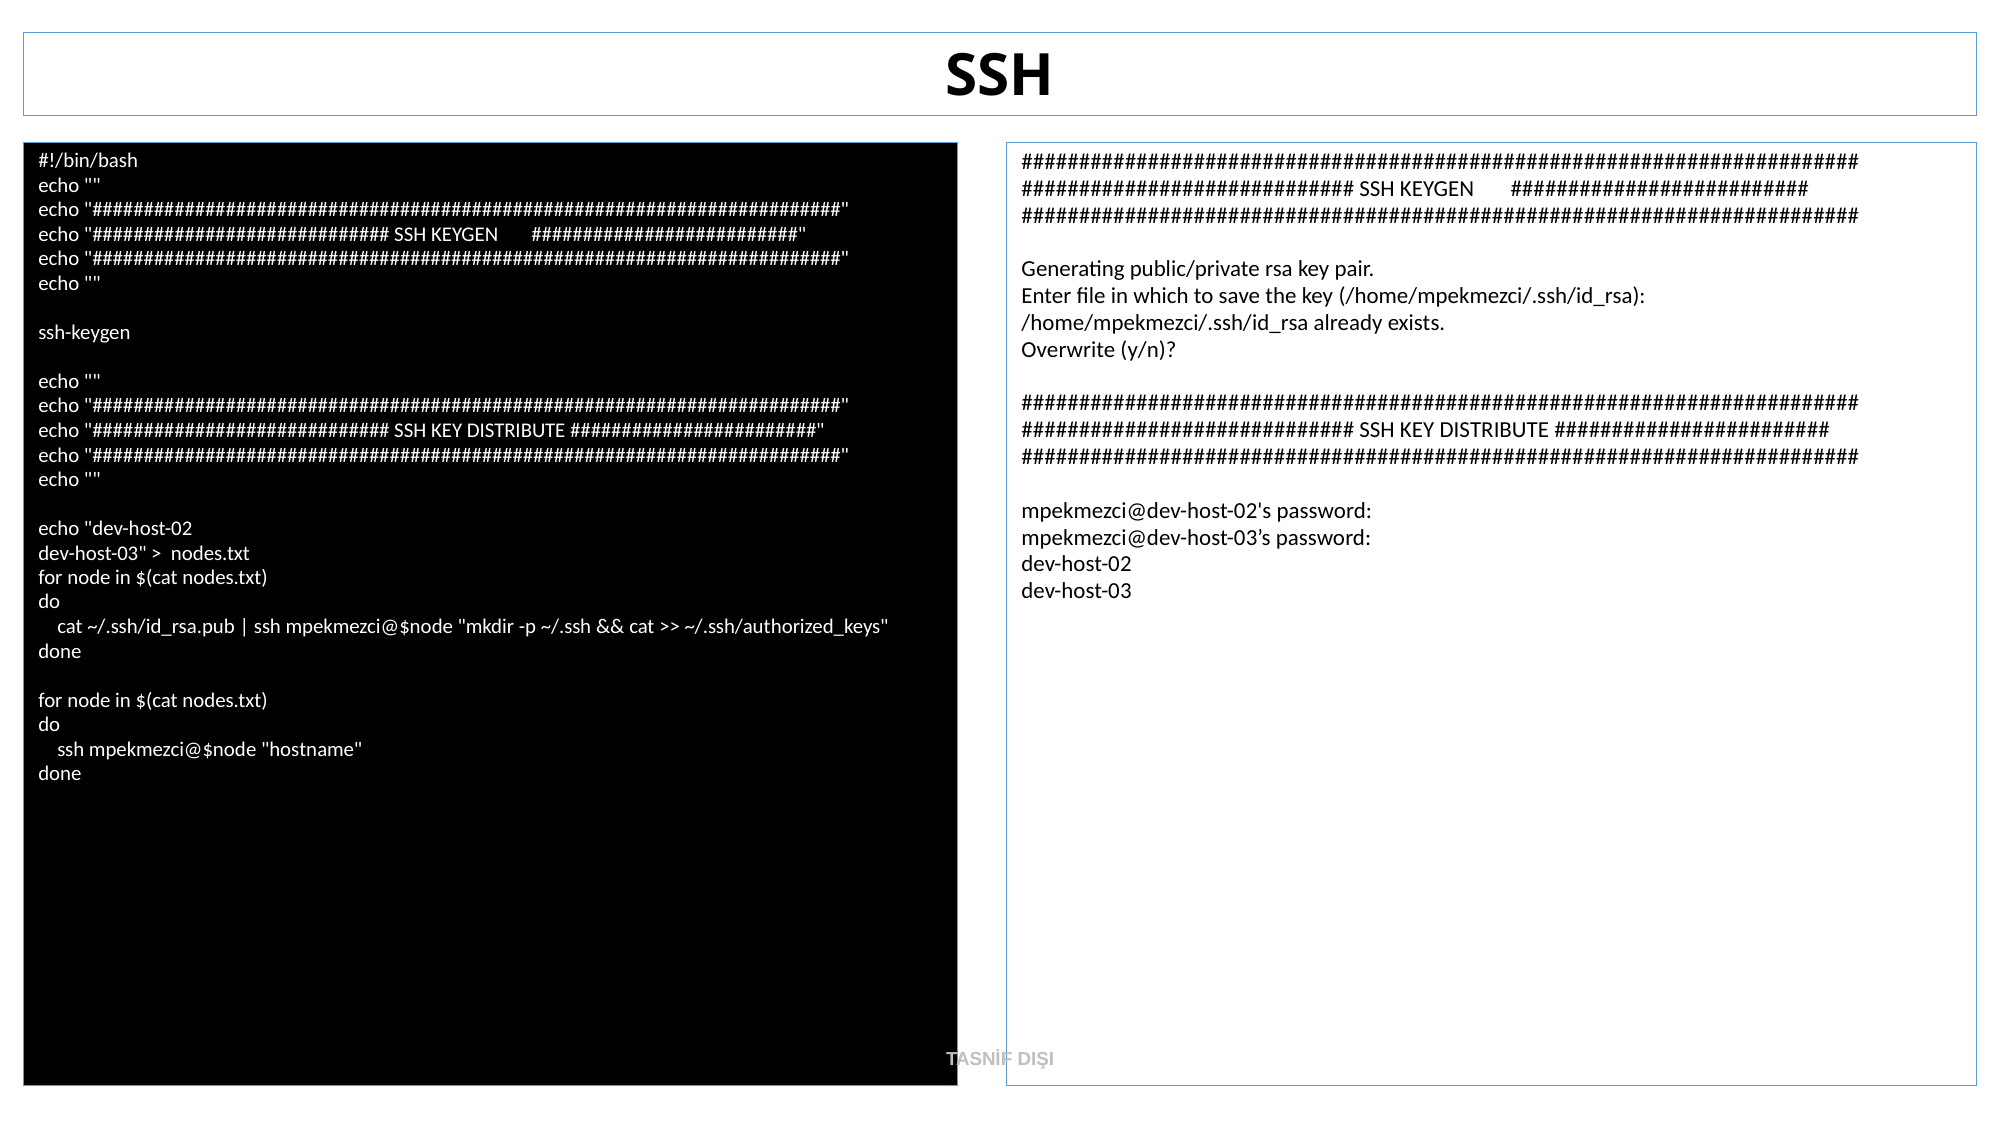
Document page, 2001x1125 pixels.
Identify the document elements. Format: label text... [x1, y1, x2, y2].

text_box ######################################################################### ############################# SSH KEYGEN ########################## ######################################################################### Generating public/private rsa key pair. Enter file in which to save the key (/home/mpekmezci/.ssh/id_rsa): /home/mpekmezci/.ssh/id_rsa already exists. Overwrite (y/n)? ######################################################################### ############################# SSH KEY DISTRIBUTE ######################## ######################################################################### mpekmezci@dev-host-02's password: mpekmezci@dev-host-03’s password: dev-host-02 dev-host-03 [1006, 142, 1977, 1042]
title SSH [23, 32, 1977, 116]
subtitle #!/bin/bash echo "" echo "#########################################################################" echo "############################# SSH KEYGEN ##########################" echo "#########################################################################" echo "" ssh-keygen echo "" echo "#########################################################################" echo "############################# SSH KEY DISTRIBUTE ########################" echo "#########################################################################" echo "" echo "dev-host-02 dev-host-03" > nodes.txt for node in $(cat nodes.txt) do cat ~/.ssh/id_rsa.pub | ssh mpekmezci@$node "mkdir -p ~/.ssh && cat >> ~/.ssh/authorized_keys" done for node in $(cat nodes.txt) do ssh mpekmezci@$node "hostname" done [23, 142, 958, 1042]
footer TASNİF DIŞI [0, 1042, 2000, 1103]
